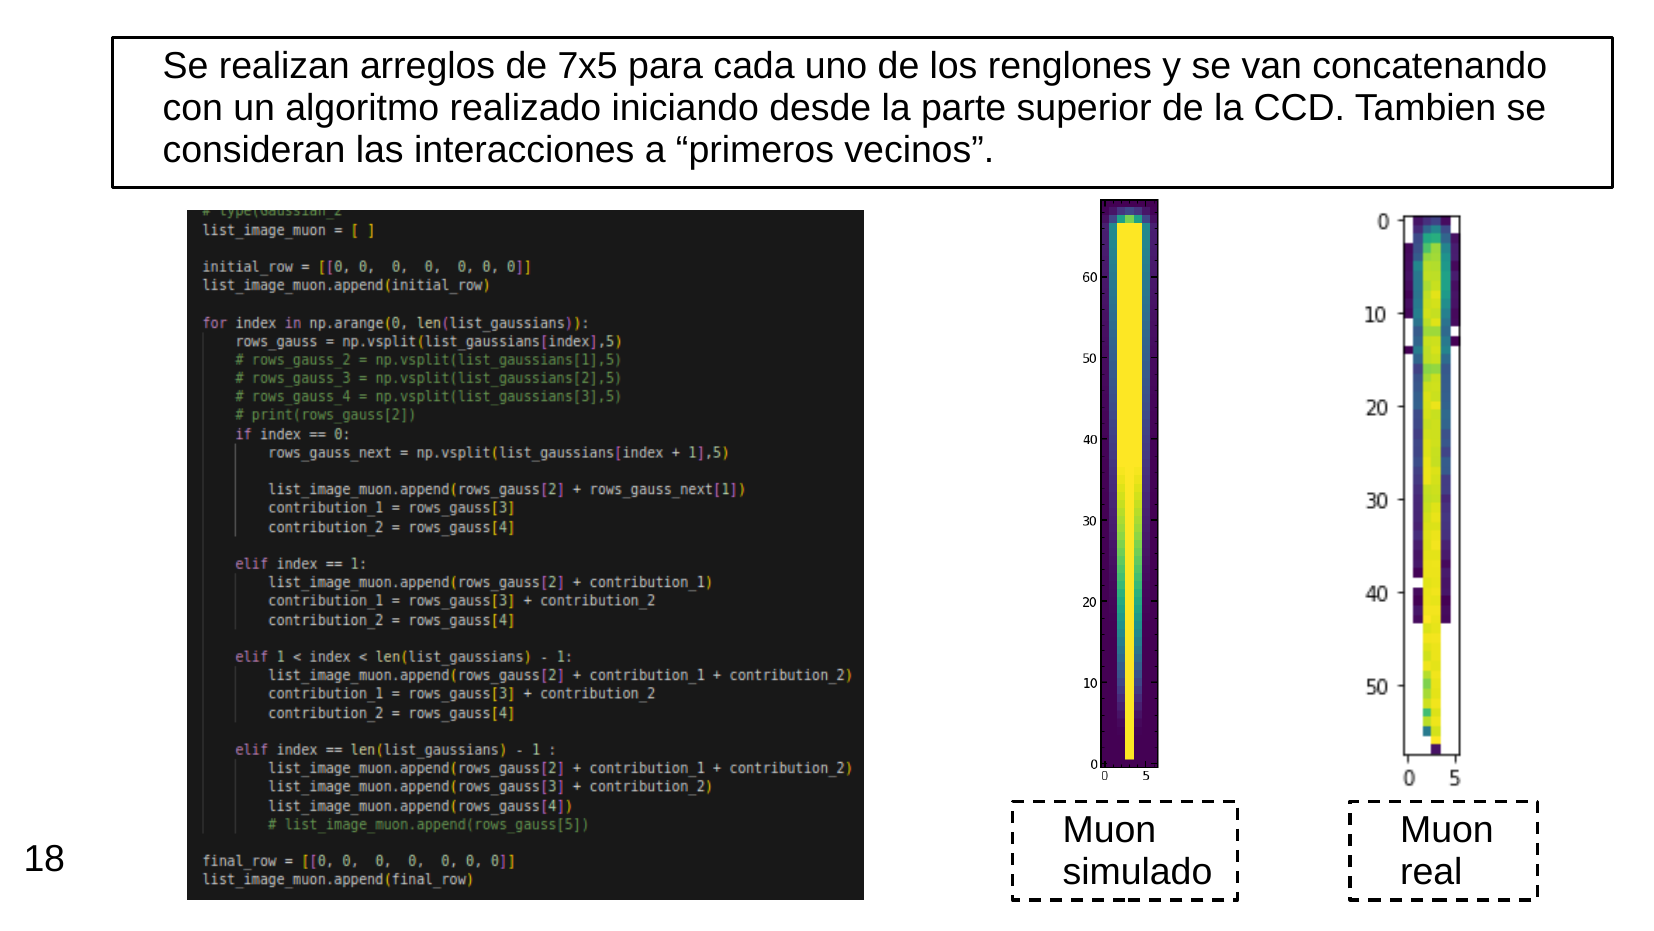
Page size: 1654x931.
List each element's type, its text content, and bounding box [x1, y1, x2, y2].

picture [187, 210, 864, 901]
picture [1350, 200, 1475, 801]
text_box Se realizan arreglos de 7x5 para cada uno de los renglones y se van concatenando con un algoritmo realizado iniciando desde la parte superior de la CCD. Tambien se consideran las interacciones a “primeros vecinos”. [112, 37, 1613, 188]
text_box Muon real [1350, 801, 1538, 901]
picture [1076, 194, 1163, 788]
text_box <number> [8, 829, 187, 901]
text_box Muon simulado [1012, 801, 1238, 901]
